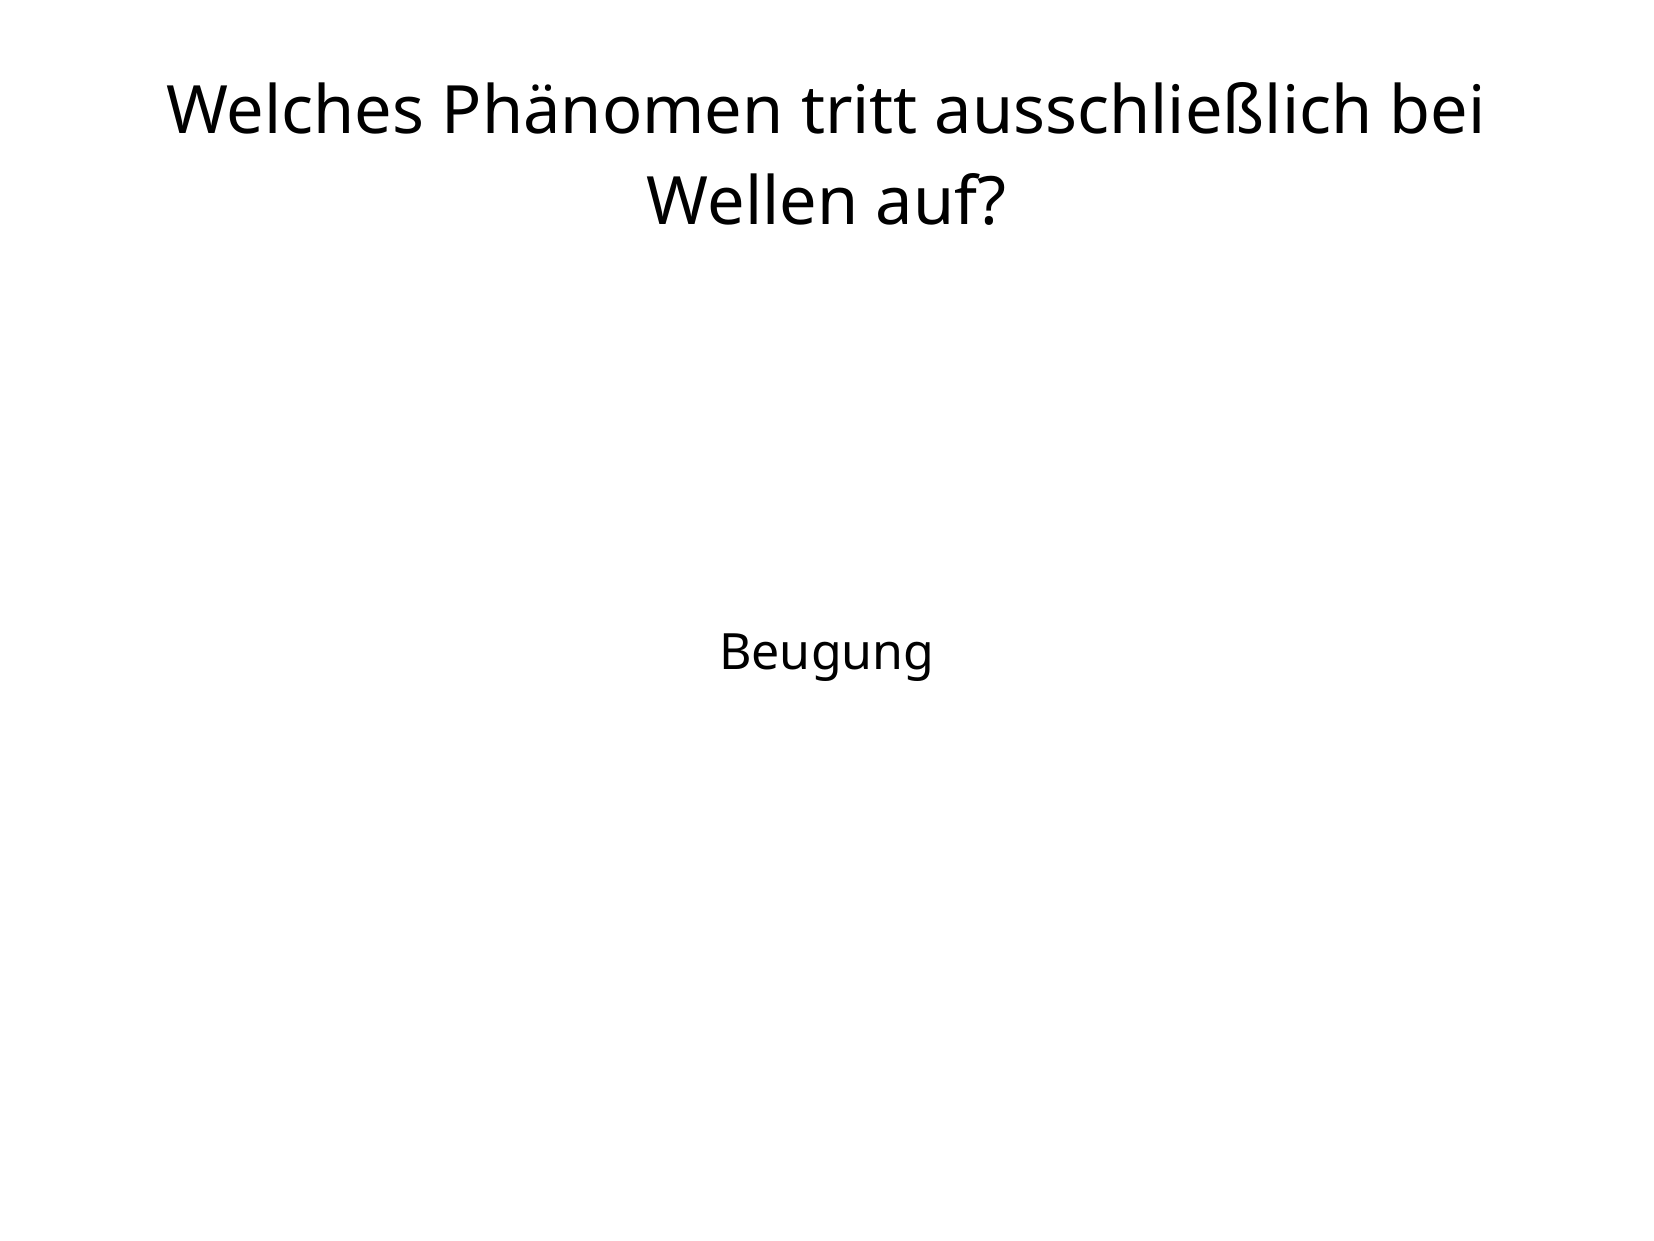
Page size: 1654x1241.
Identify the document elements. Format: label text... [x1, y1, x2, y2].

subtitle Beugung [82, 290, 1571, 1010]
title Welches Phänomen tritt ausschließlich bei Wellen auf? [82, 49, 1571, 257]
